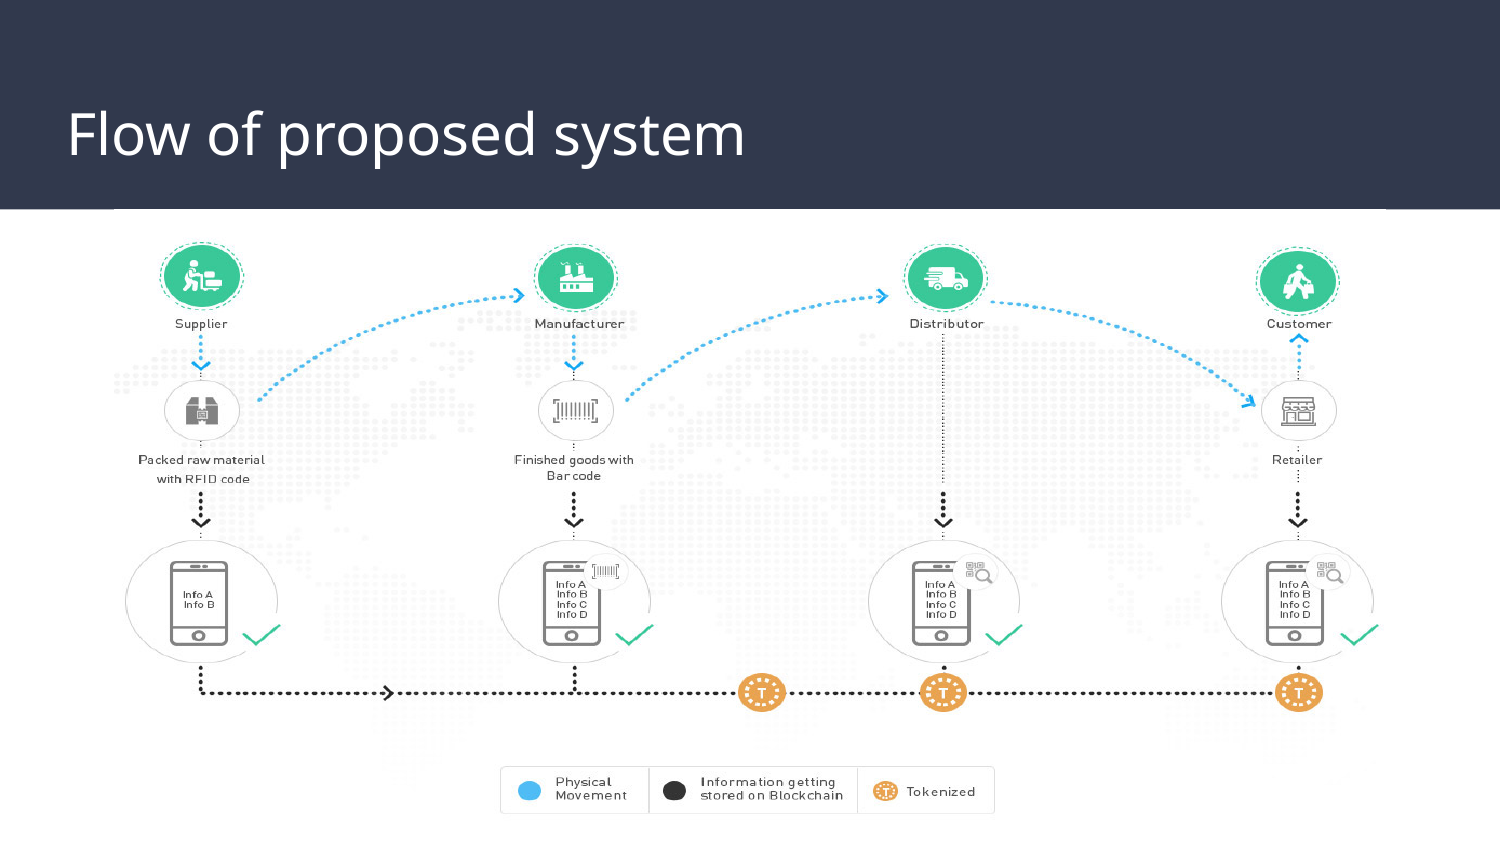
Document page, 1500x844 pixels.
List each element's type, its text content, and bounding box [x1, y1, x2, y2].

picture [114, 209, 1386, 828]
title Flow of proposed system [51, 82, 1449, 185]
